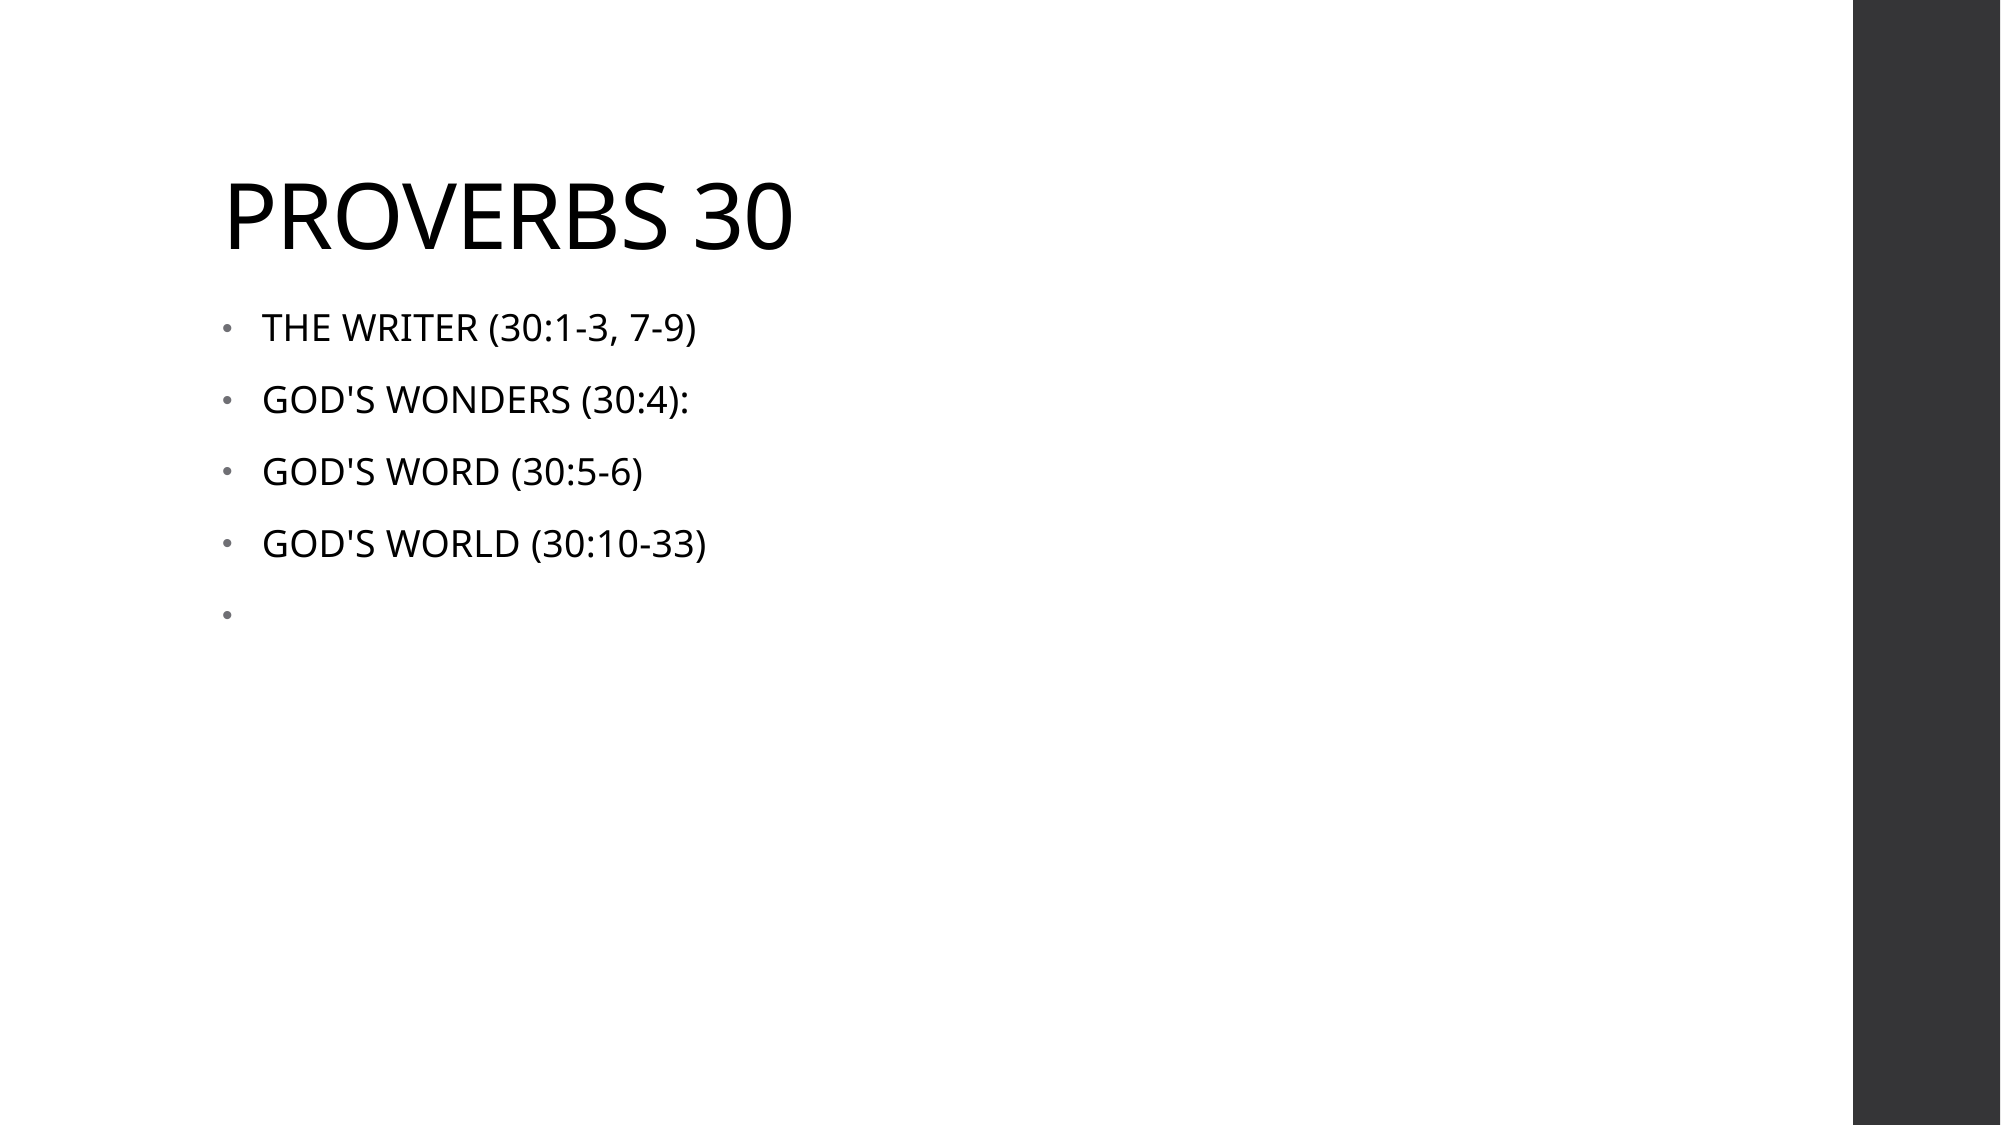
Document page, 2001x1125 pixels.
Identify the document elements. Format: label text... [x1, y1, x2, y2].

list THE WRITER (30:1-3, 7-9) GOD'S WONDERS (30:4): GOD'S WORD (30:5-6) GOD'S WORLD (30:10-33) [206, 299, 1617, 1014]
title PROVERBS 30 [206, 60, 1797, 278]
